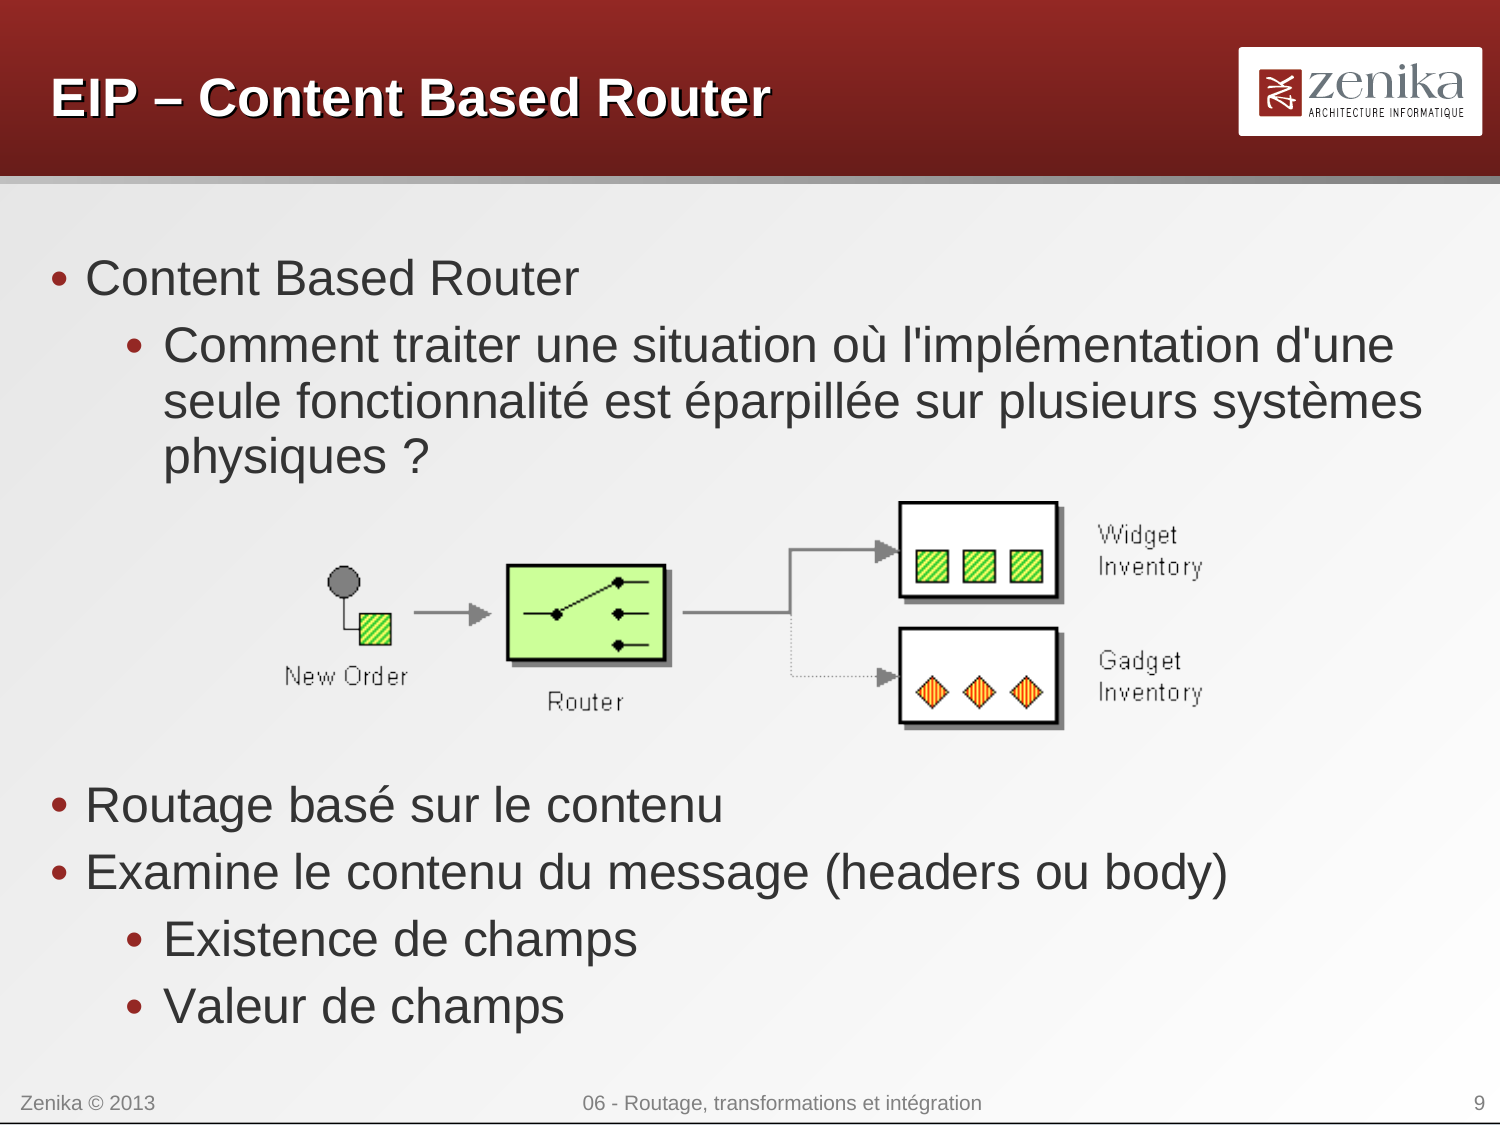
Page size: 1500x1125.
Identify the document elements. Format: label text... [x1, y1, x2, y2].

picture [265, 501, 1226, 733]
title EIP – Content Based Router [50, 22, 1206, 172]
list Content Based Router Comment traiter une situation où l'implémentation d'une seule fonctionnalité est éparpillée sur plusieurs systèmes physiques ? Routage basé sur le contenu Examine le contenu du message (headers ou body) Existence de champs Valeur de champs [50, 250, 1477, 1064]
picture [1257, 58, 1464, 125]
